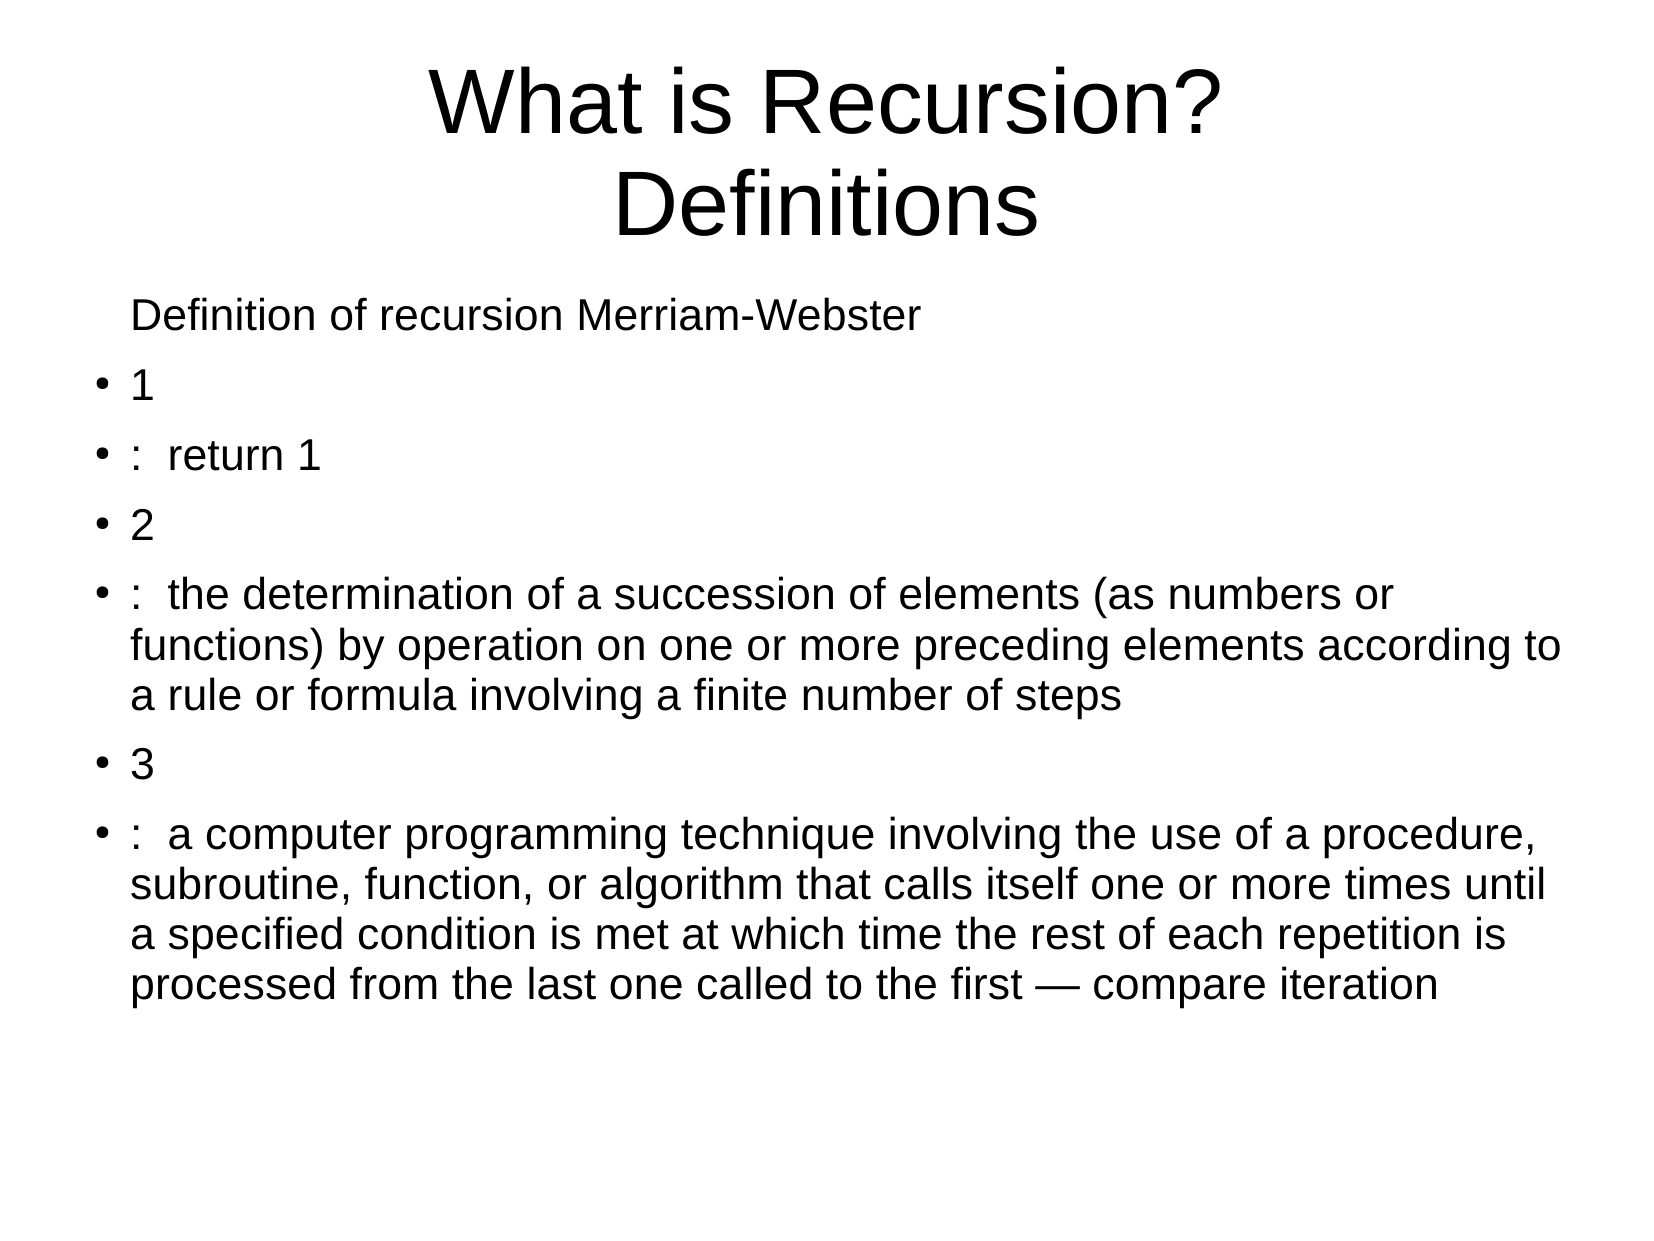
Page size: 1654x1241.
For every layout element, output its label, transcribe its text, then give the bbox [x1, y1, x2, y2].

list Definition of recursion Merriam-Webster 1 : return 1 2 : the determination of a succession of elements (as numbers or functions) by operation on one or more preceding elements according to a rule or formula involving a finite number of steps 3 : a computer programming technique involving the use of a procedure, subroutine, function, or algorithm that calls itself one or more times until a specified condition is met at which time the rest of each repetition is processed from the last one called to the first — compare iteration [82, 290, 1571, 1010]
title What is Recursion? Definitions [82, 49, 1571, 257]
